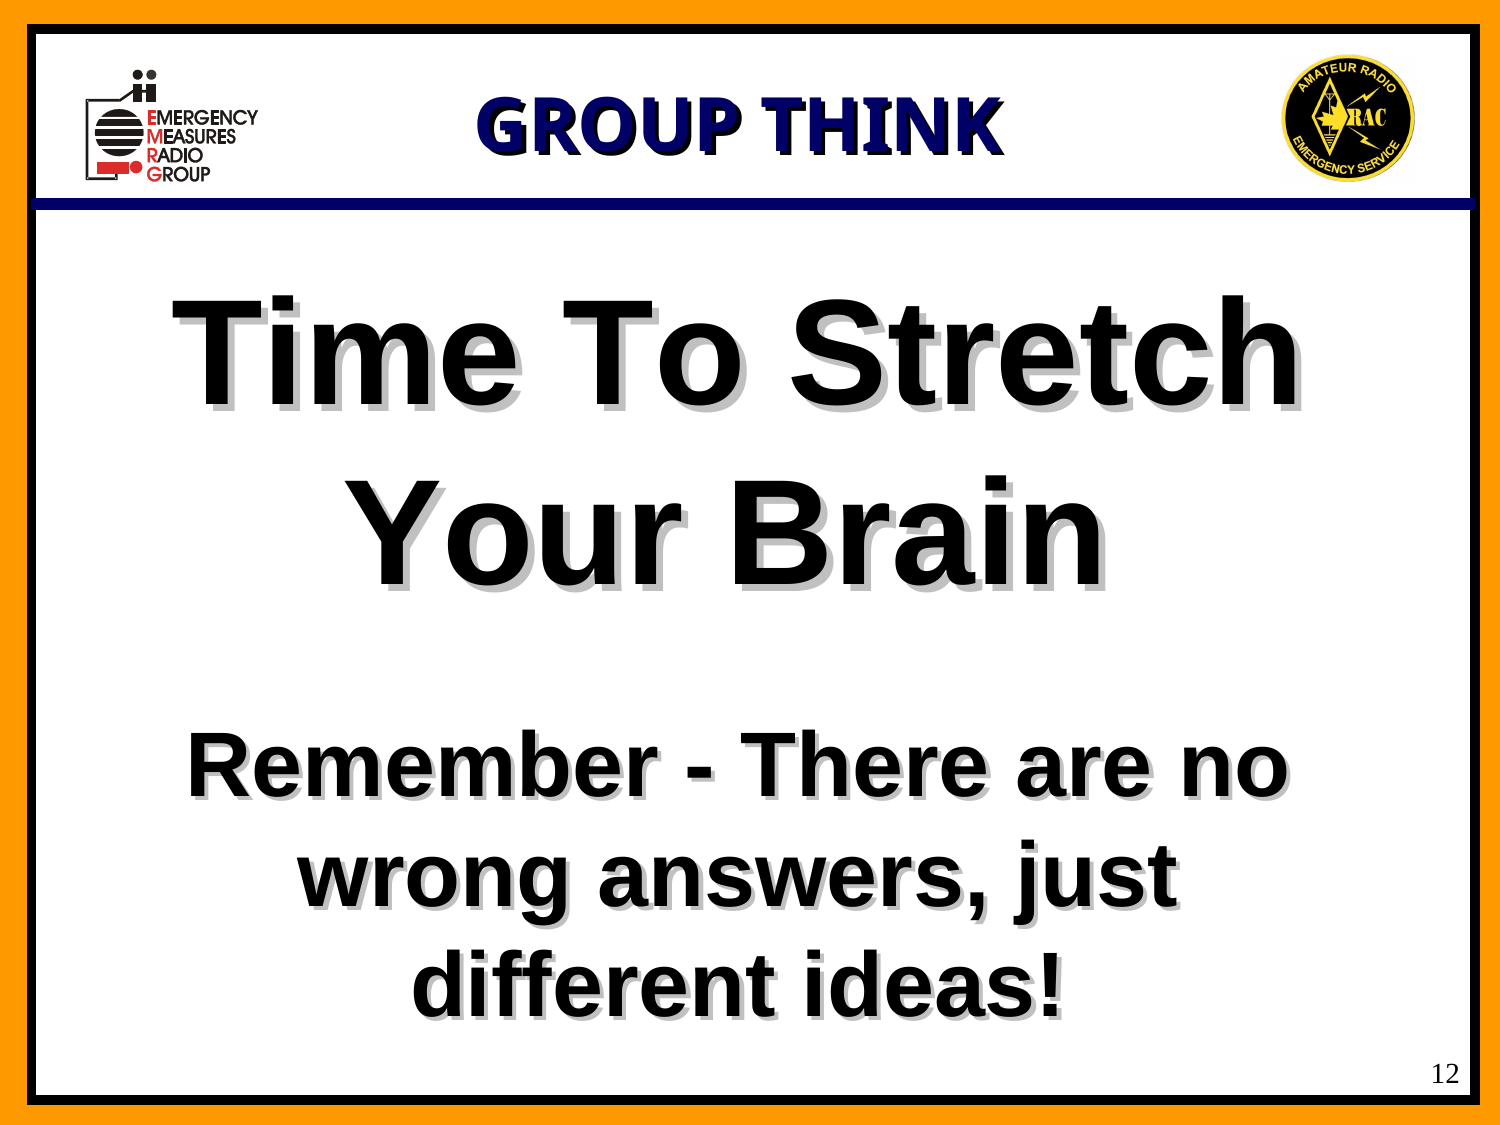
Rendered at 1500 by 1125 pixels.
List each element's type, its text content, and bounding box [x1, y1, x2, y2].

text_box Time To Stretch Your Brain Remember - There are no wrong answers, just different ideas! [106, 247, 1371, 1043]
picture [1281, 54, 1415, 182]
text_box GROUP THINK [251, 68, 1225, 174]
